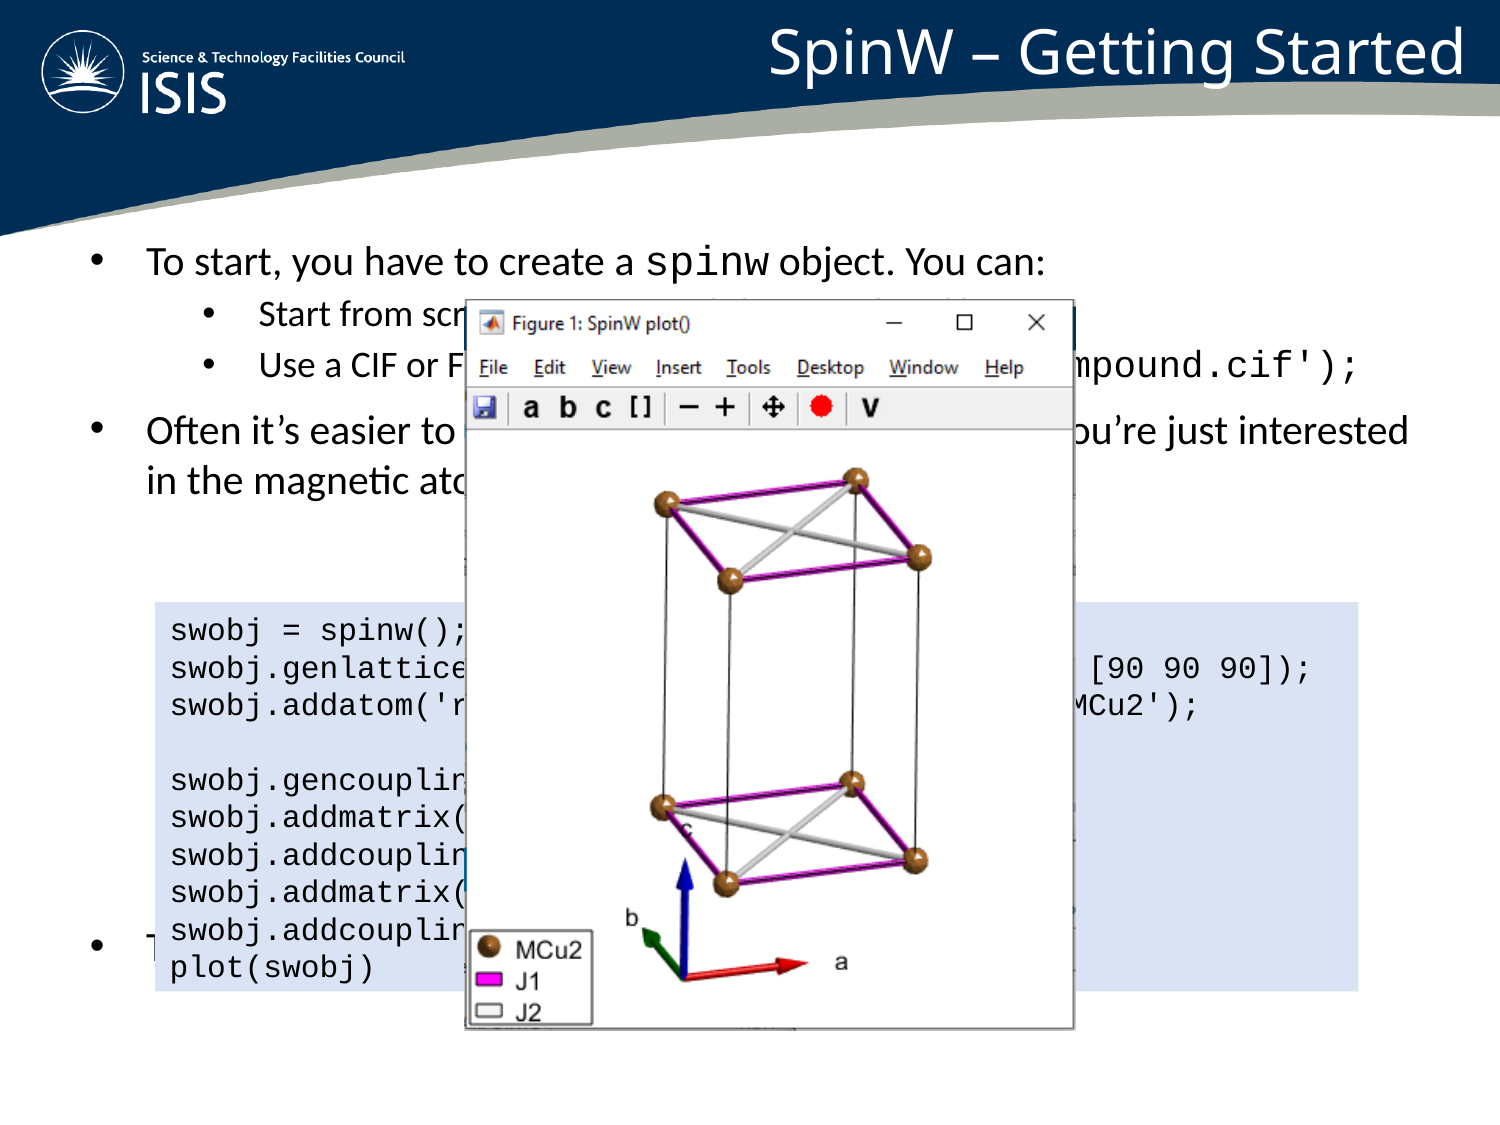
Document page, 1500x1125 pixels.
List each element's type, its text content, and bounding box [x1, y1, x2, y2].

picture [464, 299, 1076, 1031]
text_box swobj = spinw(); swobj.genlattice('lat_const', [3,3,5], 'angled', [90 90 90]); swobj.addatom('r', [0,0,0], 'S', 1/2, 'label', 'MCu2'); swobj.gencoupling('maxDistance', 5) swobj.addmatrix('label', 'J1', 'value', 1); swobj.addcoupling('mat', 'J1', 'bond', 1); swobj.addmatrix('label', 'J2', 'value', 0.5); swobj.addcoupling('mat', 'J2', 'bond', 2); plot(swobj) [154, 602, 464, 992]
picture [0, 0, 1500, 302]
text_box SpinW – Getting Started [442, 3, 1483, 96]
text_box swobj = spinw(); swobj.genlattice('lat_const', [3,3,5], 'angled', [90 90 90]); swobj.addatom('r', [0,0,0], 'S', 1/2, 'label', 'MCu2'); swobj.gencoupling('maxDistance', 5) swobj.addmatrix('label', 'J1', 'value', 1); swobj.addcoupling('mat', 'J1', 'bond', 1); swobj.addmatrix('label', 'J2', 'value', 0.5); swobj.addcoupling('mat', 'J2', 'bond', 2); plot(swobj) [1076, 602, 1359, 992]
list To start, you have to create a spinw object. You can: Start from scratch: >> swobj = spinw(); Use a CIF or FST file: >> swobj = spinw('mycompound.cif'); Often it’s easier to start from scratch because usually you’re just interested in the magnetic atoms and can ignore everything else. That just created a frustrated Cu square-lattice. [75, 226, 1434, 1104]
